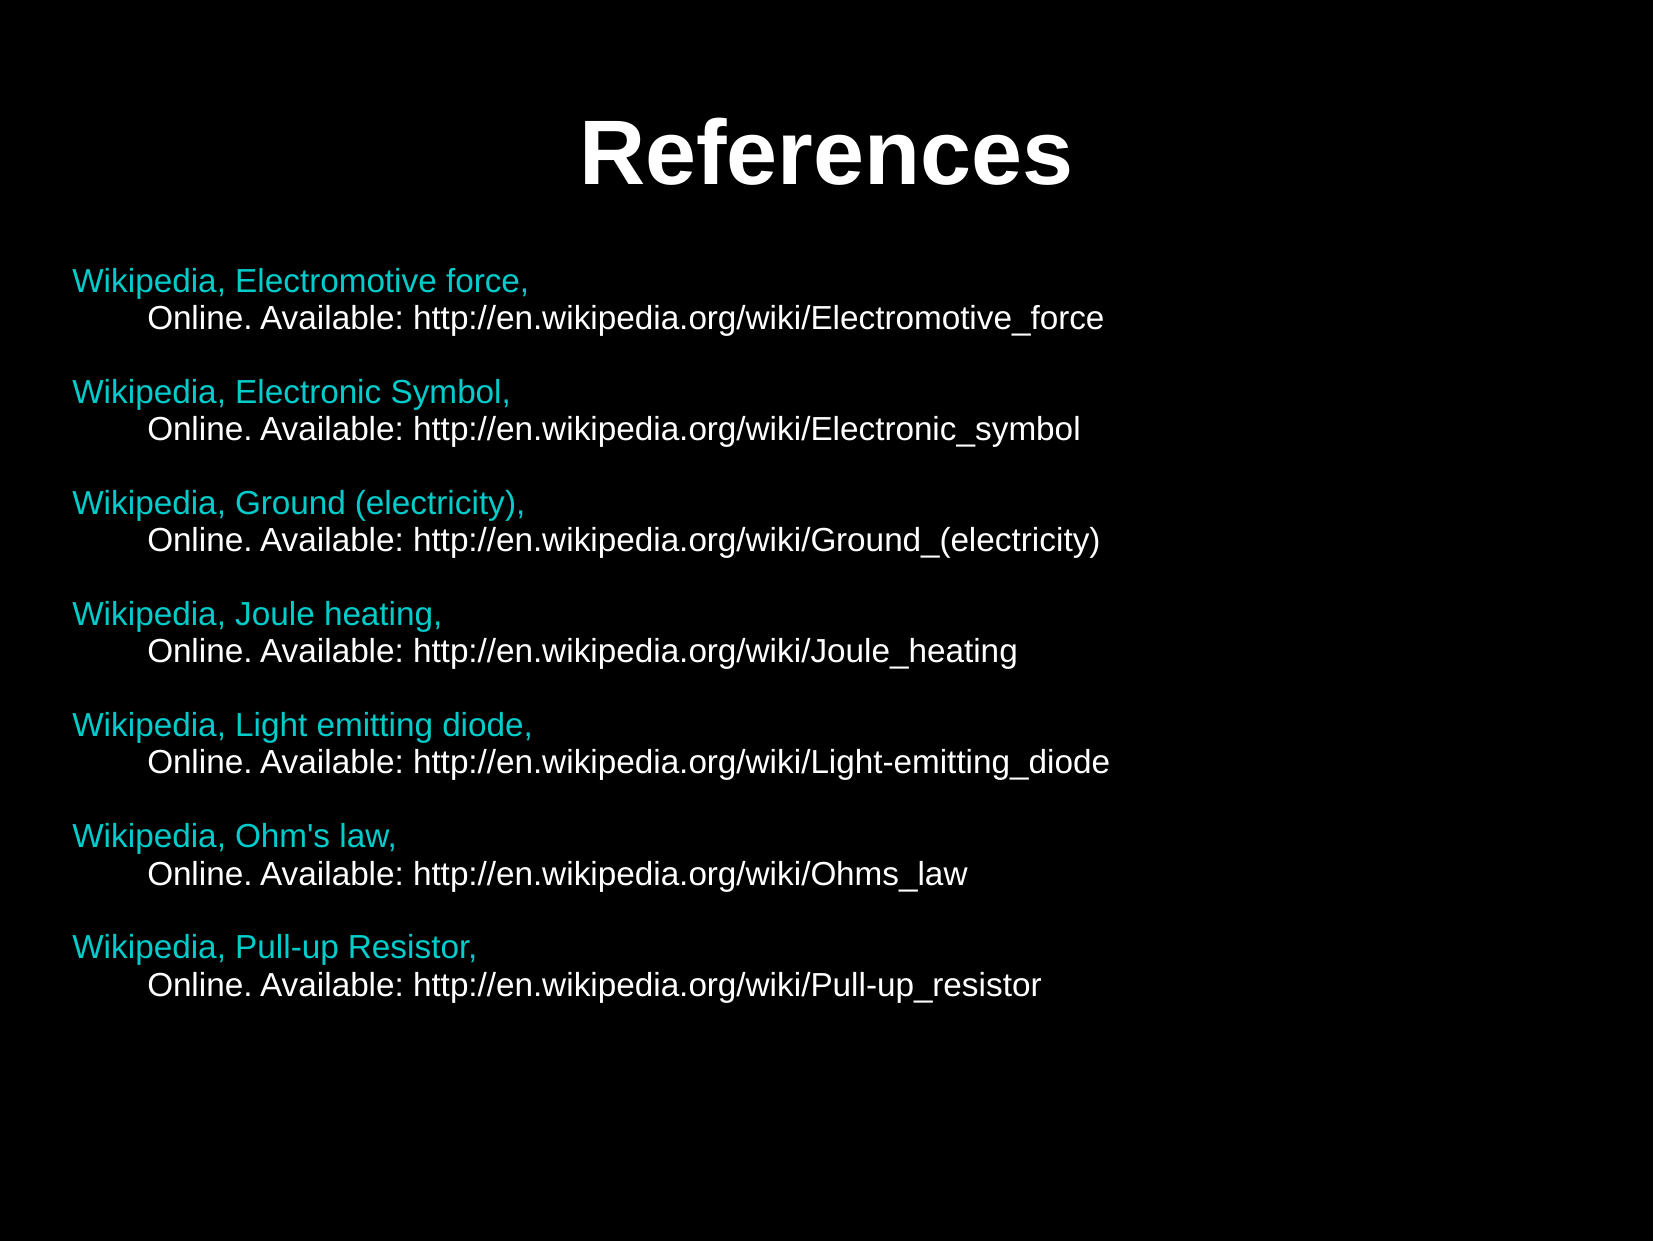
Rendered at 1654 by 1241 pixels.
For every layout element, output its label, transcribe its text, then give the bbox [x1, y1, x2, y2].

subtitle Wikipedia, Electromotive force, Online. Available: http://en.wikipedia.org/wiki/Electromotive_force Wikipedia, Electronic Symbol, Online. Available: http://en.wikipedia.org/wiki/Electronic_symbol Wikipedia, Ground (electricity), Online. Available: http://en.wikipedia.org/wiki/Ground_(electricity) Wikipedia, Joule heating, Online. Available: http://en.wikipedia.org/wiki/Joule_heating Wikipedia, Light emitting diode, Online. Available: http://en.wikipedia.org/wiki/Light-emitting_diode Wikipedia, Ohm's law, Online. Available: http://en.wikipedia.org/wiki/Ohms_law Wikipedia, Pull-up Resistor, Online. Available: http://en.wikipedia.org/wiki/Pull-up_resistor [72, 262, 1561, 1082]
title References [82, 49, 1571, 257]
